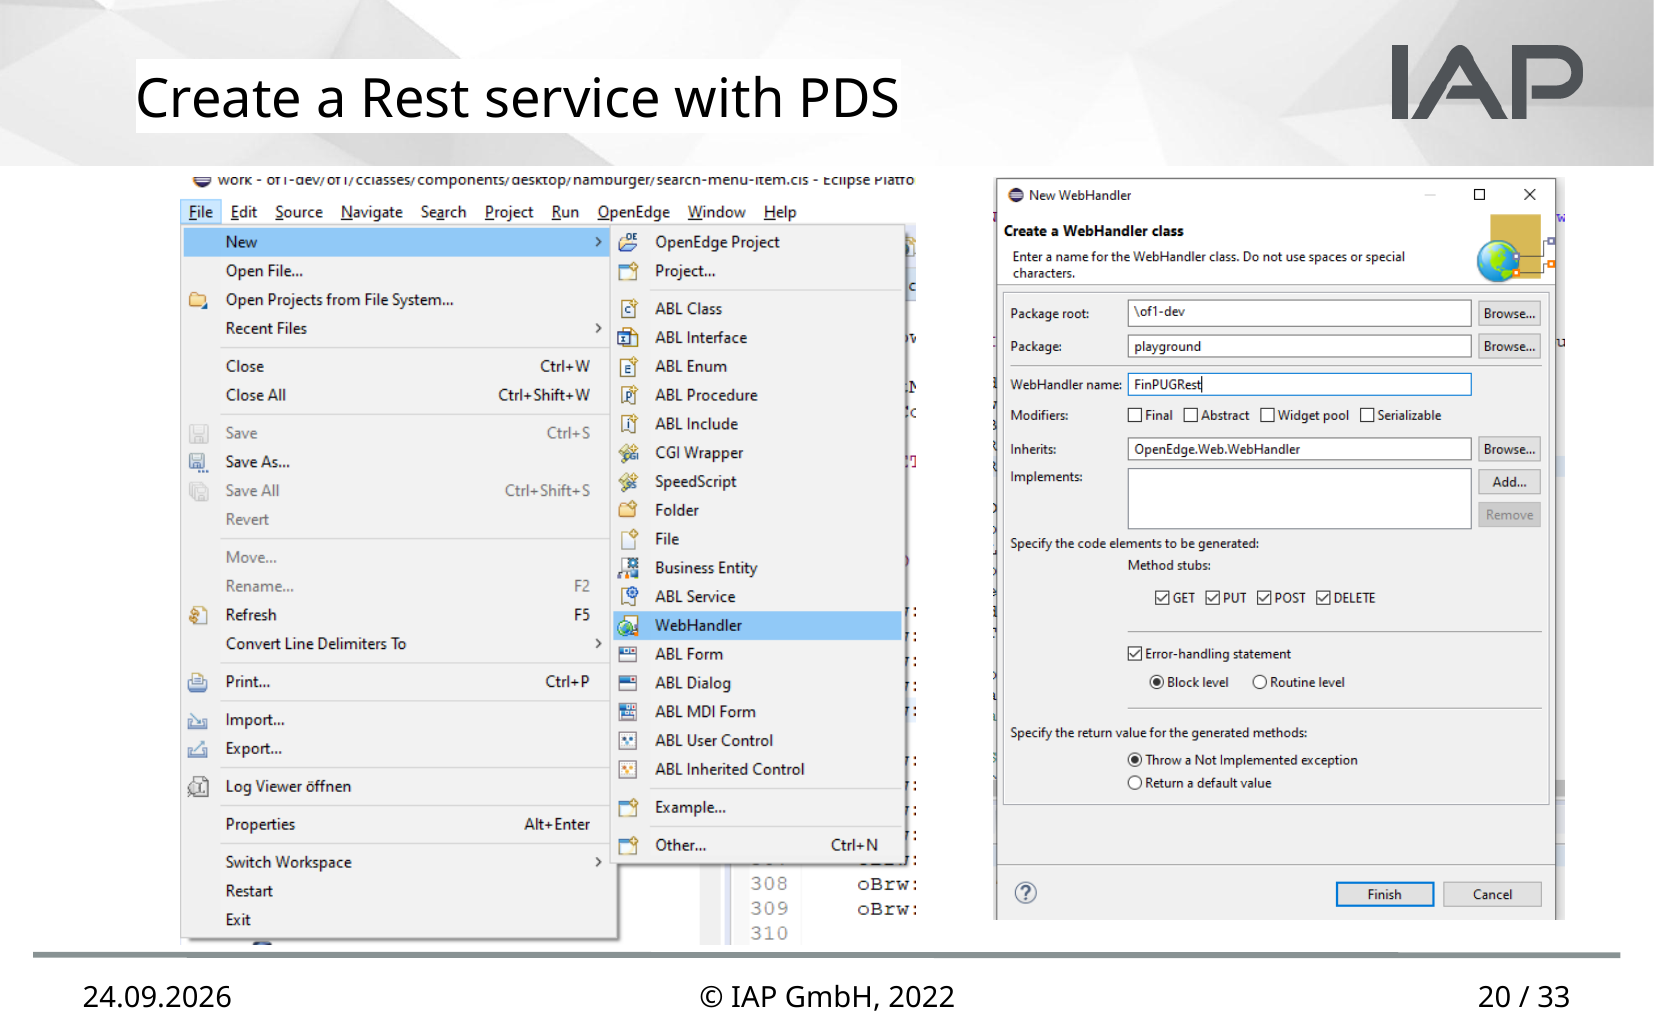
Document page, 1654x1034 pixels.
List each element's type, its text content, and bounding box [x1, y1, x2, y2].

picture [993, 177, 1565, 920]
picture [0, 0, 1654, 166]
title Create a Rest service with PDS [135, 41, 1264, 152]
picture [180, 177, 916, 945]
